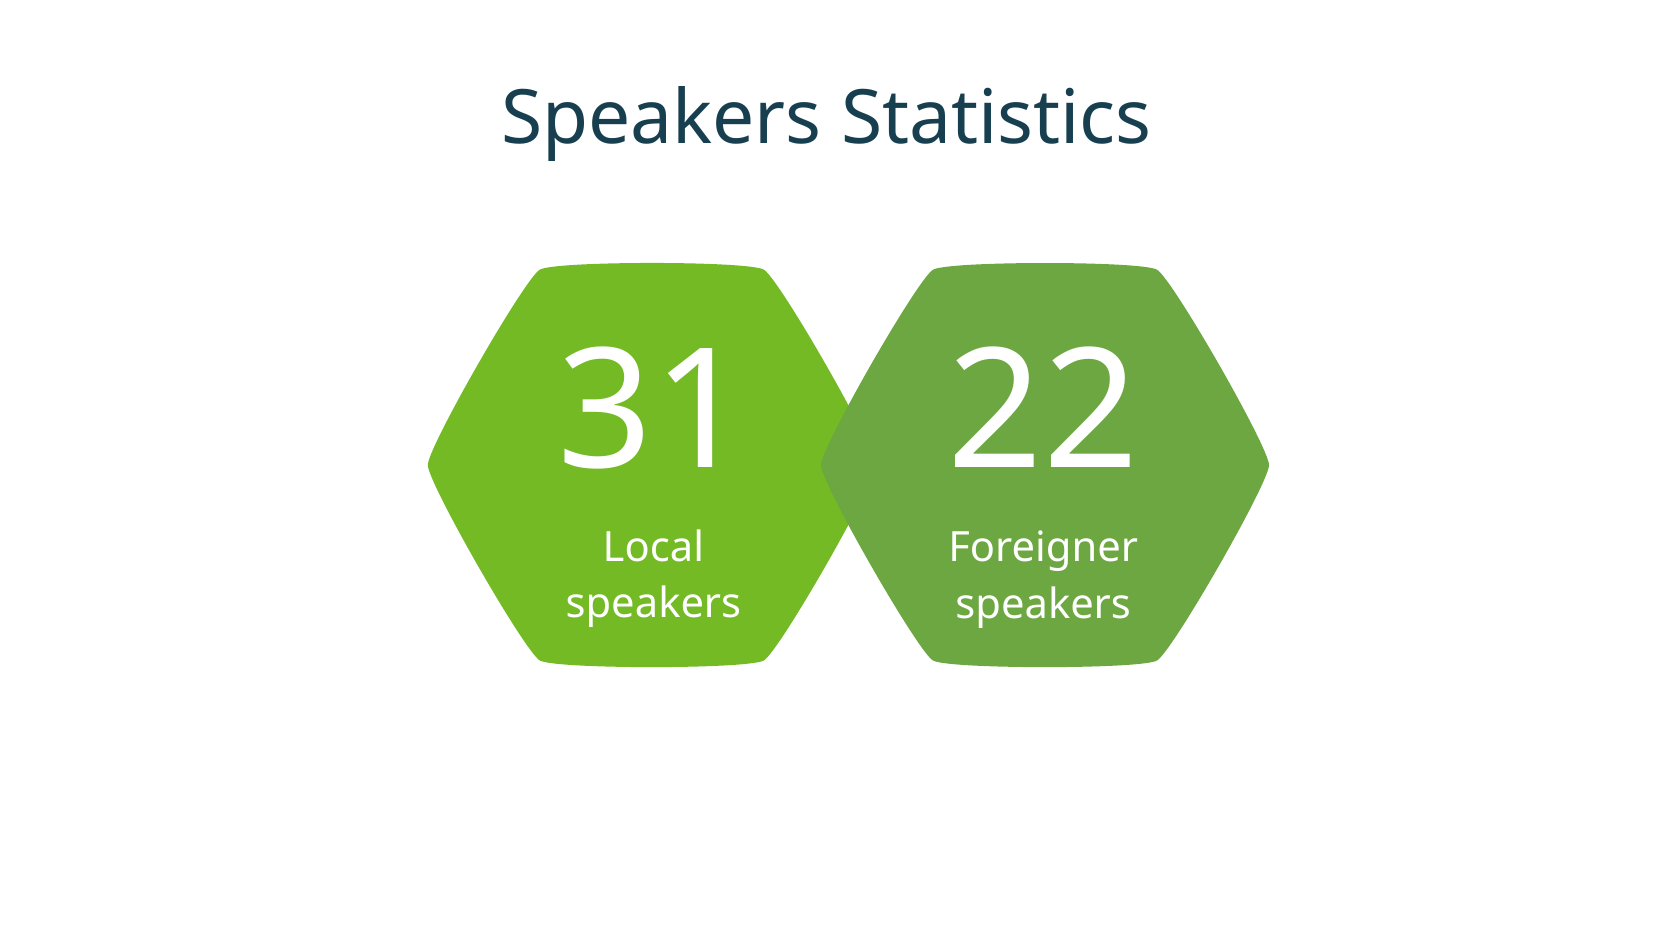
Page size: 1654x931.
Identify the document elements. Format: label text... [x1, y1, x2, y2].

text_box [427, 262, 1270, 668]
text_box 22 Foreigner speakers [923, 302, 1164, 618]
text_box 31 Local speakers [533, 302, 774, 618]
title Speakers Statistics [82, 37, 1571, 193]
